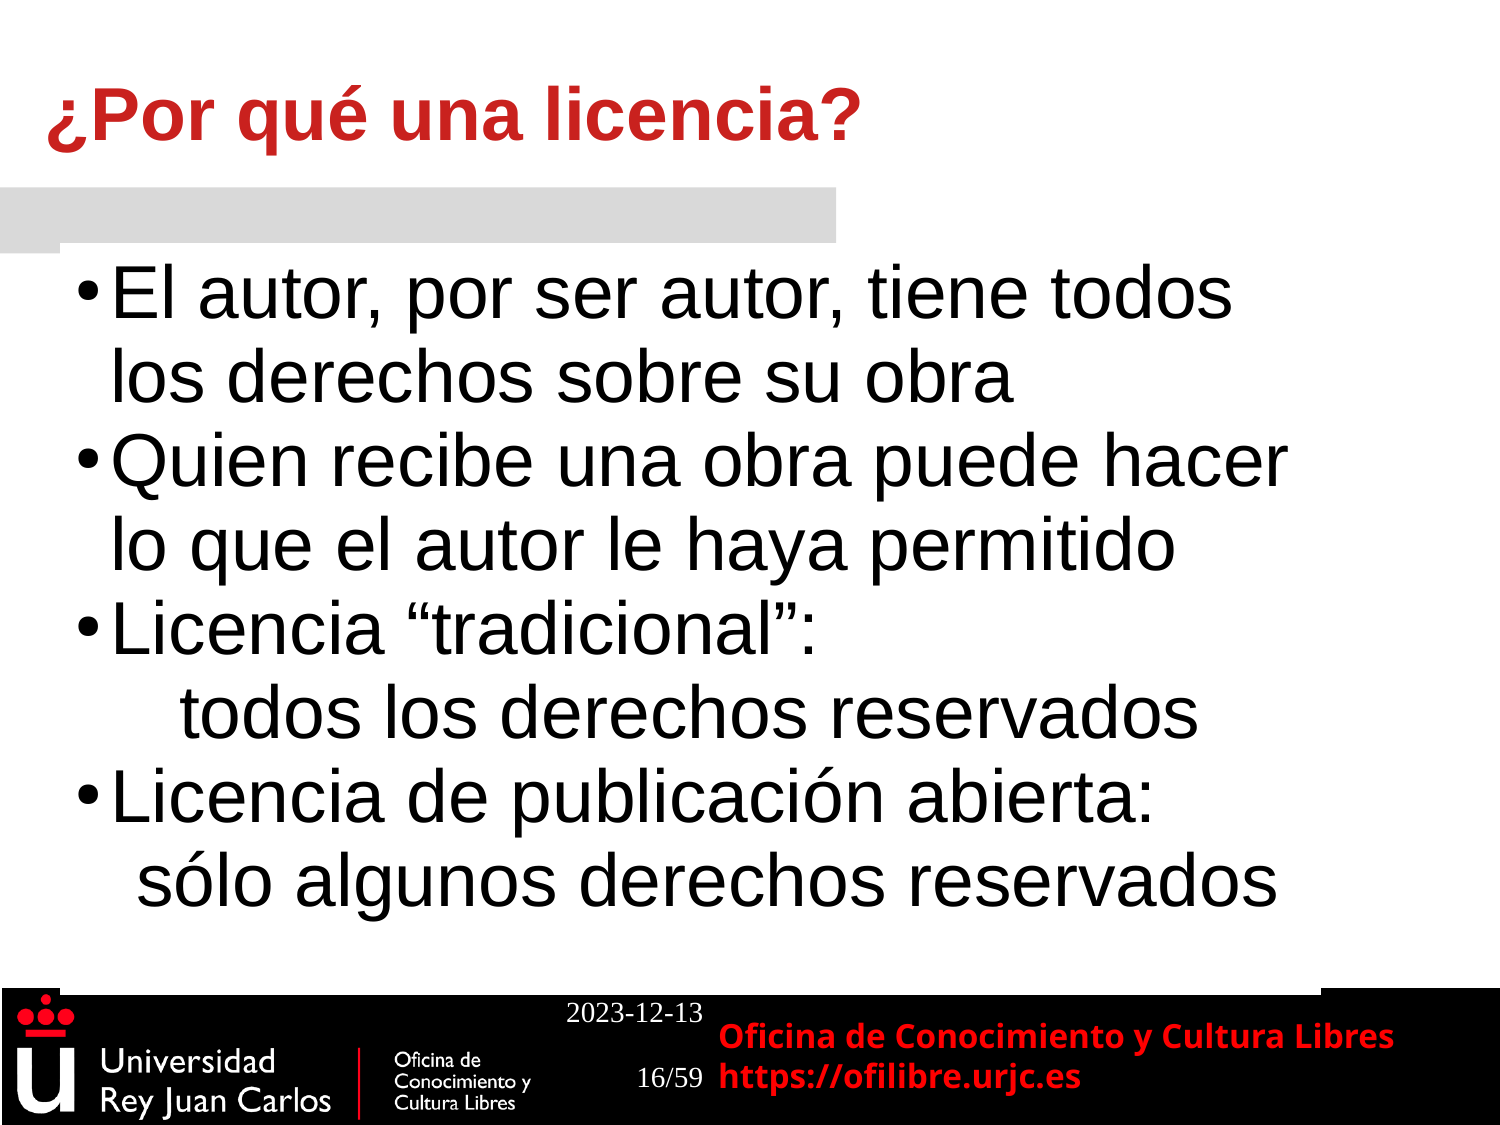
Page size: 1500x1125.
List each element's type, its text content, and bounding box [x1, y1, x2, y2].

text_box ¿Por qué una licencia? [30, 64, 1306, 248]
title [75, 7, 1425, 196]
picture [17, 994, 531, 1120]
text_box El autor, por ser autor, tiene todos los derechos sobre su obra Quien recibe una obra puede hacer lo que el autor le haya permitido Licencia “tradicional”: todos los derechos reservados Licencia de publicación abierta: sólo algunos derechos reservados [60, 243, 1321, 995]
